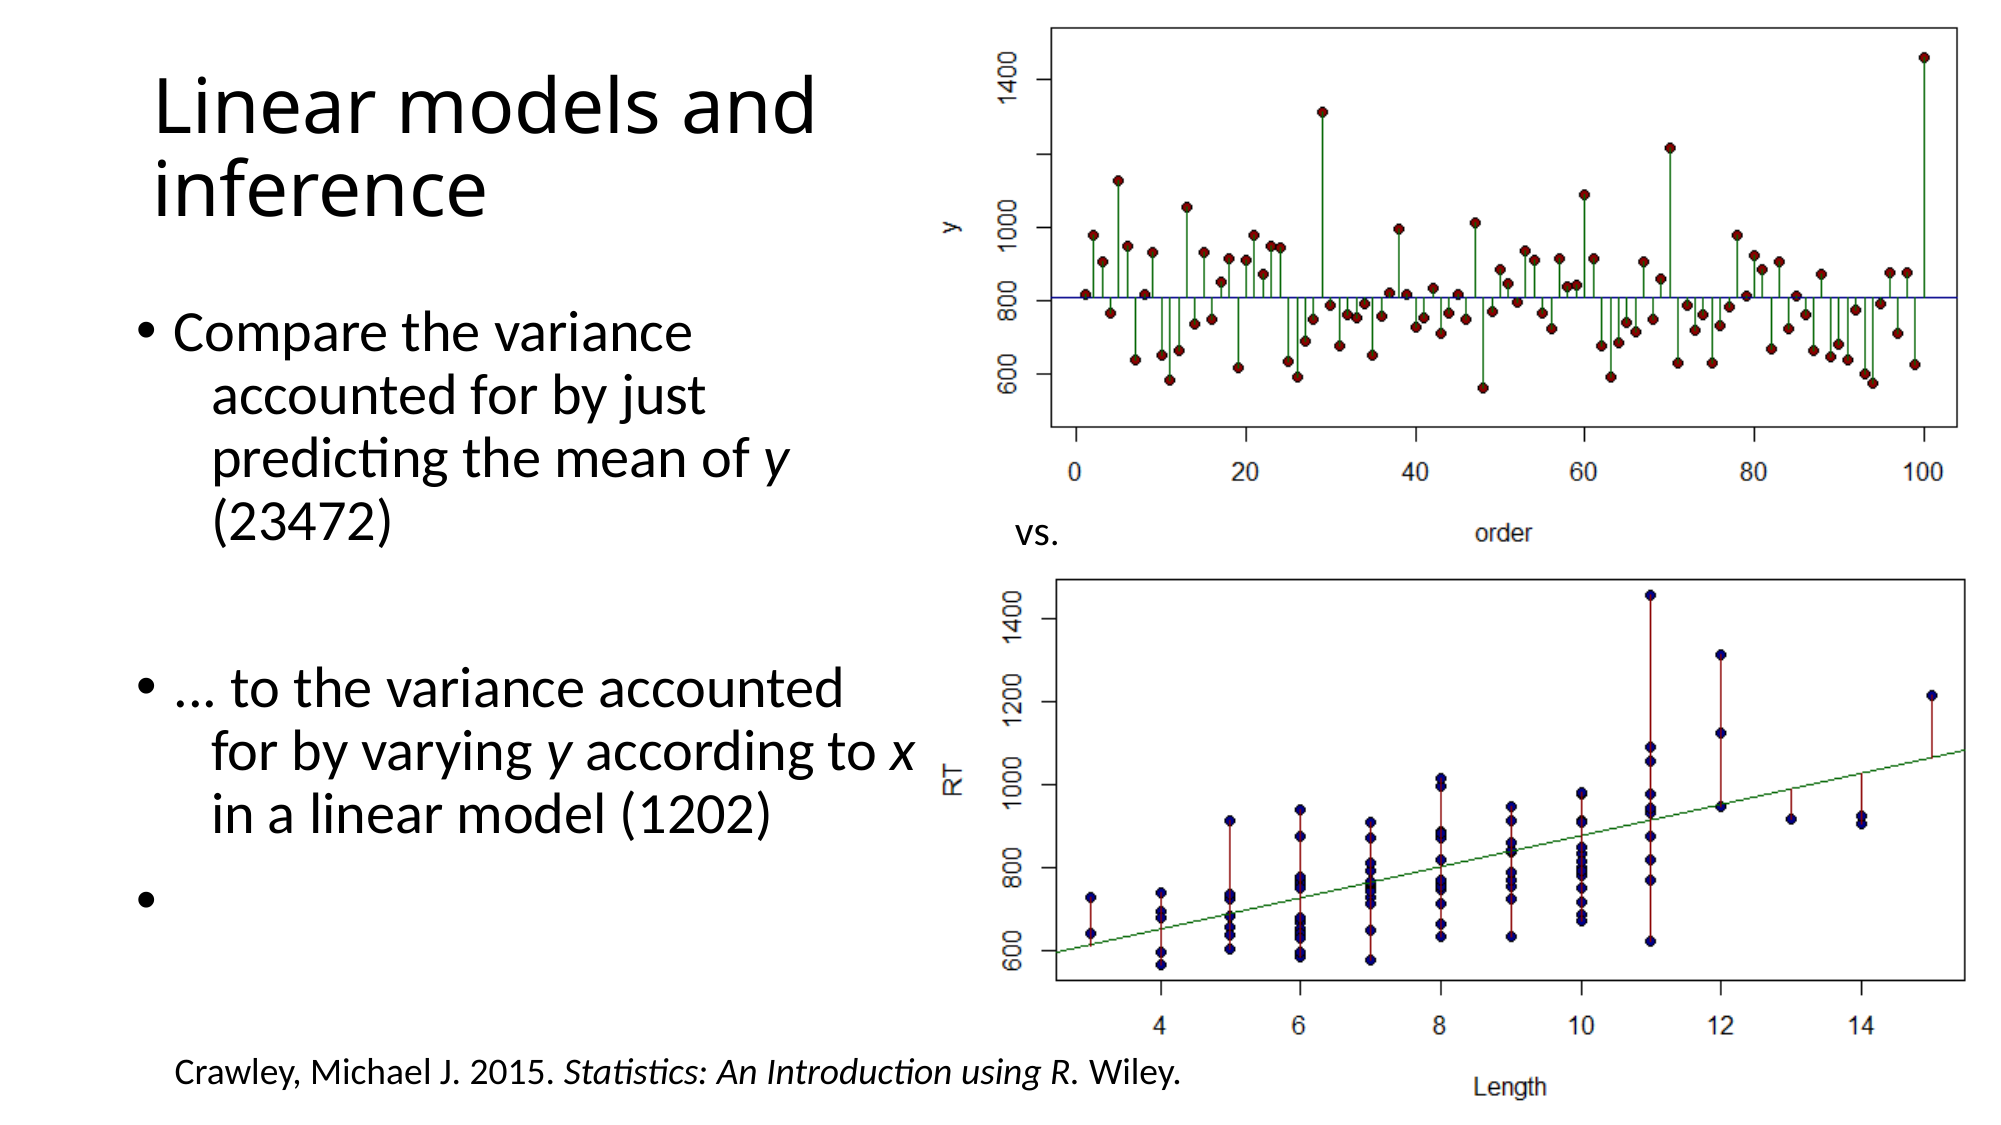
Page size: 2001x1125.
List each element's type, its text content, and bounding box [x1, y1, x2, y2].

text_box Crawley, Michael J. 2015. Statistics: An Introduction using R. Wiley. [159, 1039, 1677, 1101]
picture [937, 565, 1969, 1124]
list Compare the variance accounted for by just predicting the mean of y (23472) ... to the variance accounted for by varying y according to x in a linear model (1202) [121, 294, 938, 986]
text_box vs. [999, 496, 1076, 562]
picture [937, 15, 1969, 560]
title Linear models and inference [137, 59, 938, 241]
